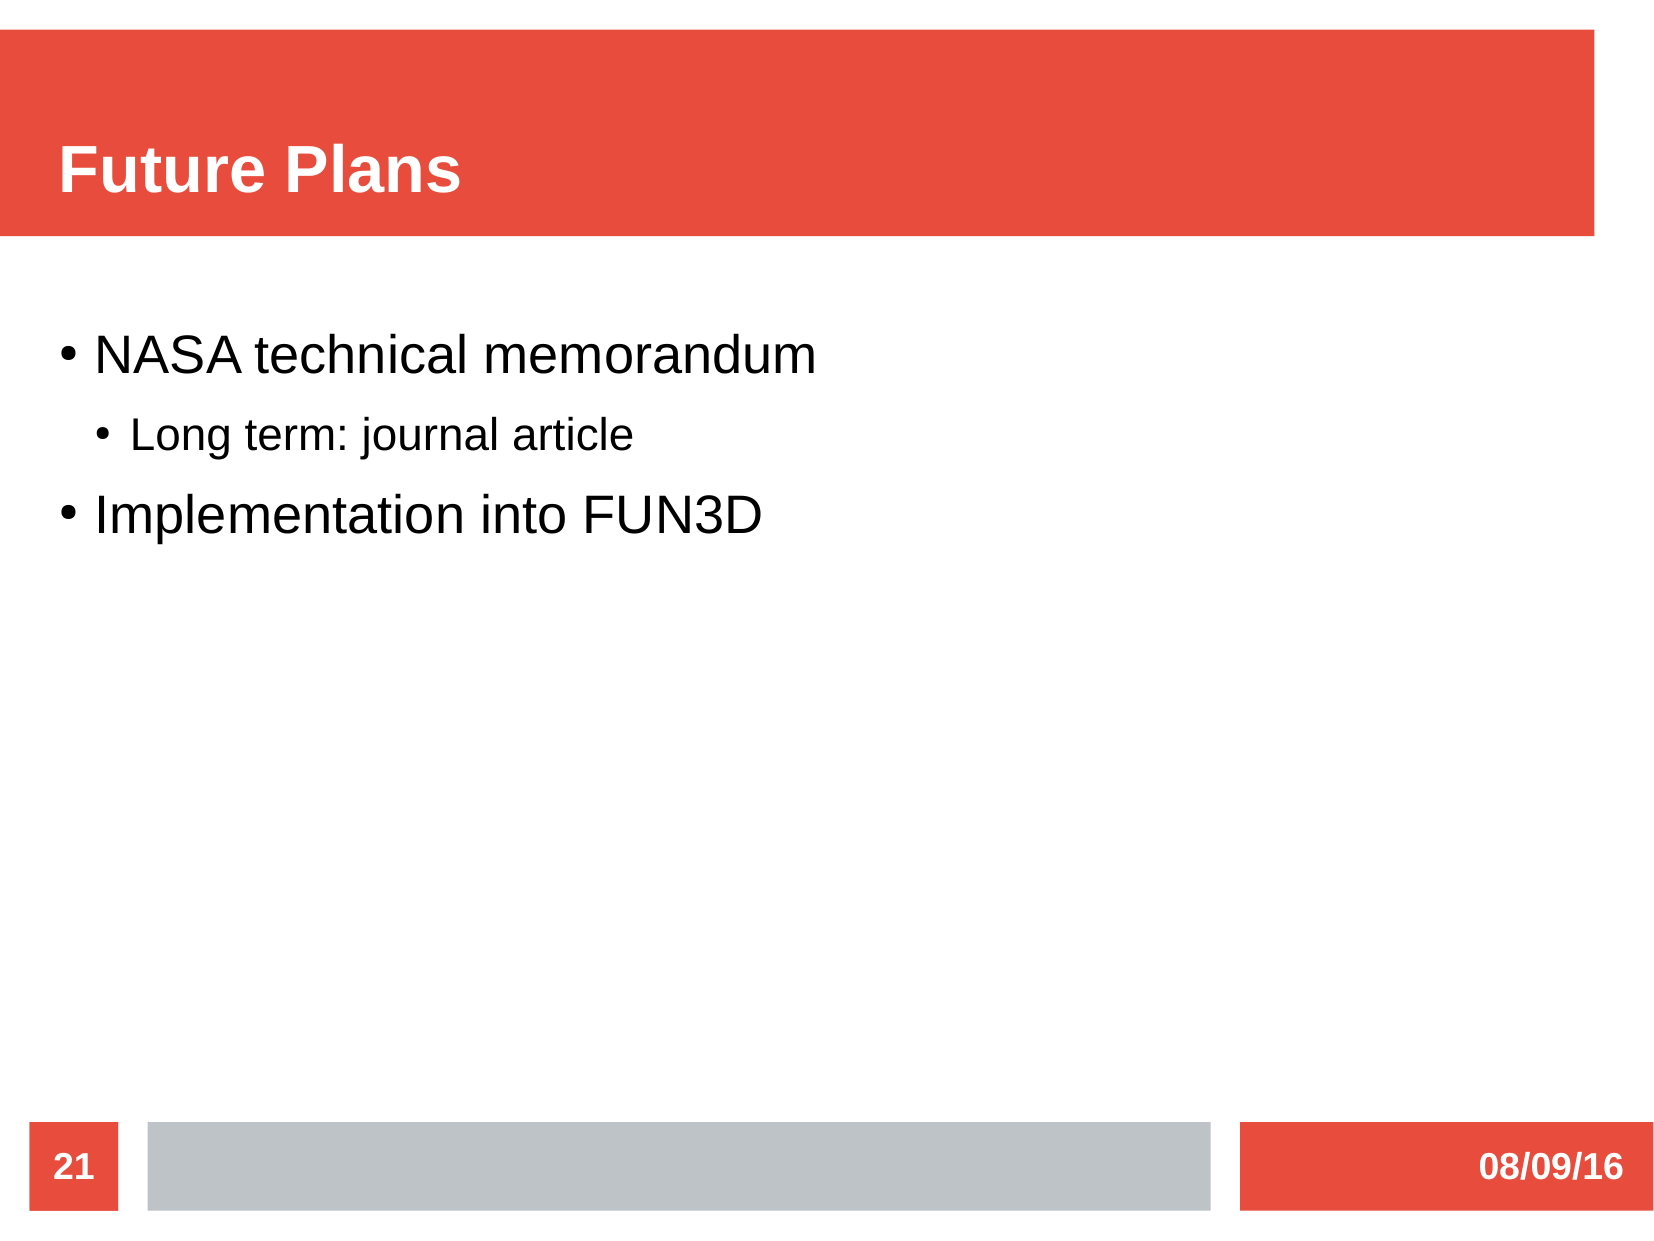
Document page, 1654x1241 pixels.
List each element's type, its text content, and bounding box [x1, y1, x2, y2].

title Future Plans [59, 59, 1595, 207]
list NASA technical memorandum Long term: journal article Implementation into FUN3D [59, 324, 1565, 1093]
